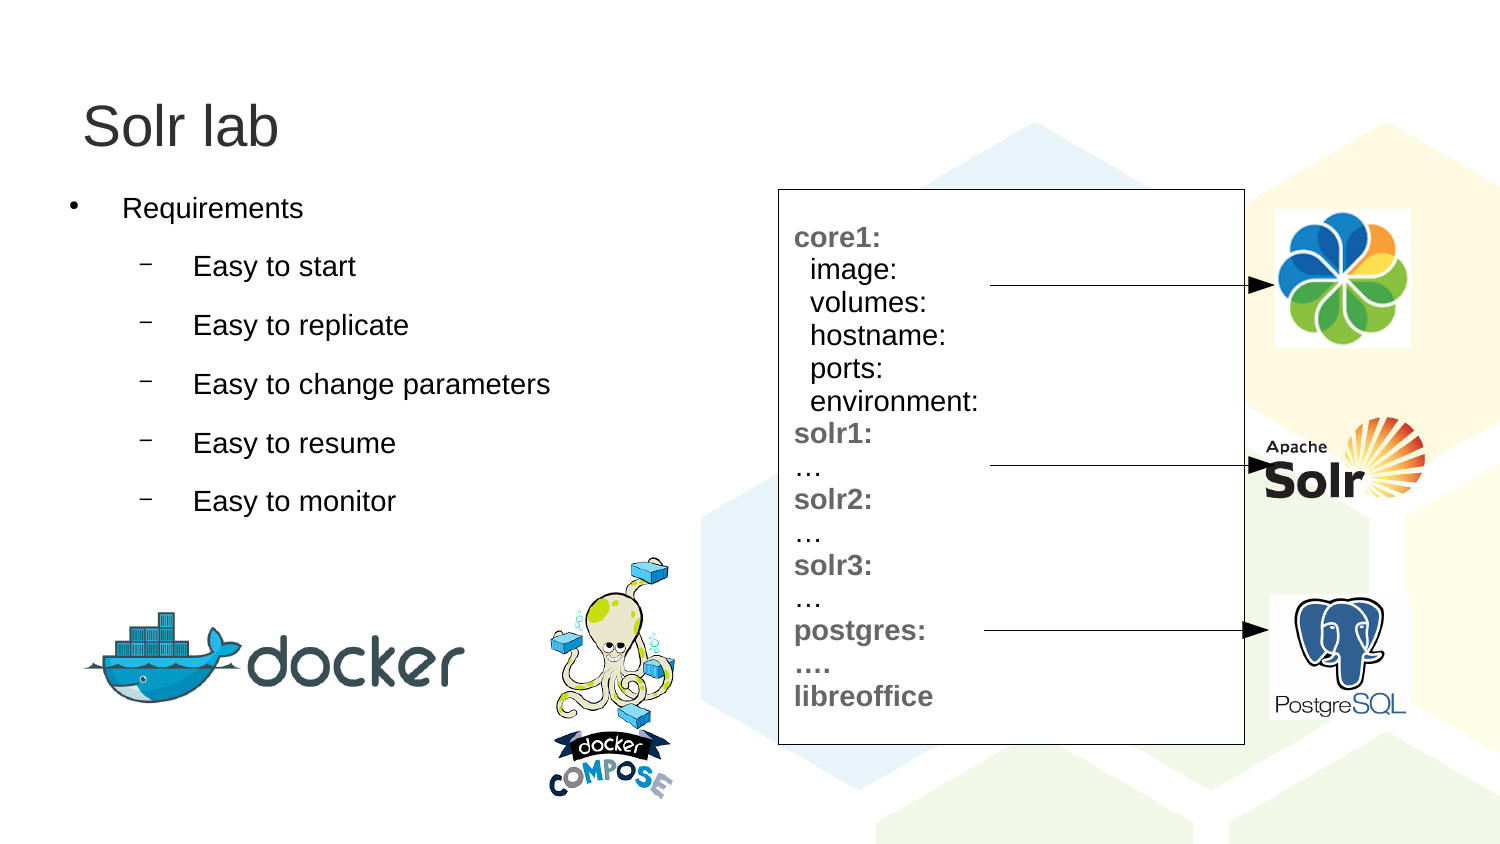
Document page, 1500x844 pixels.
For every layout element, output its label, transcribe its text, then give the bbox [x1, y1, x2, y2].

title Solr lab [51, 72, 1449, 167]
text_box core1: image: volumes: hostname: ports: environment: solr1: … solr2: … solr3: … postgres: …. libreoffice [778, 189, 1245, 745]
list Requirements Easy to start Easy to replicate Easy to change parameters Easy to resume Easy to monitor [51, 189, 734, 750]
picture [0, 0, 1500, 844]
